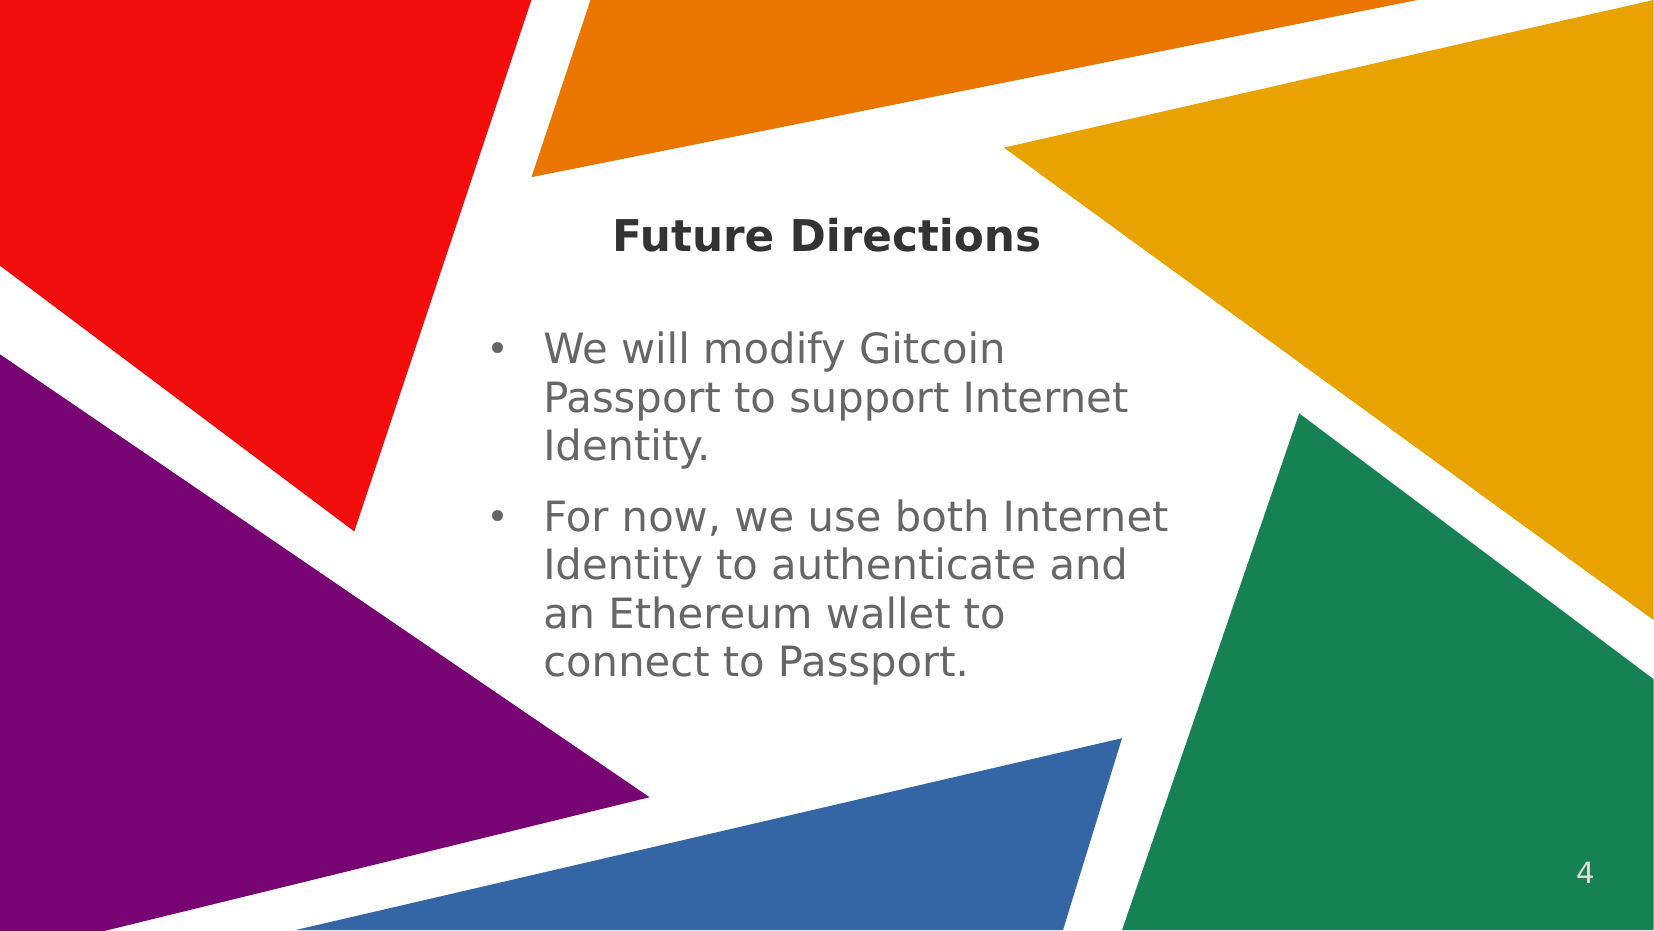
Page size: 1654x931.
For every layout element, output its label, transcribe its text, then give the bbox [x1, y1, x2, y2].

list We will modify Gitcoin Passport to support Internet Identity. For now, we use both Internet Identity to authenticate and an Ethereum wallet to connect to Passport. [472, 324, 1182, 739]
title Future Directions [472, 147, 1182, 324]
